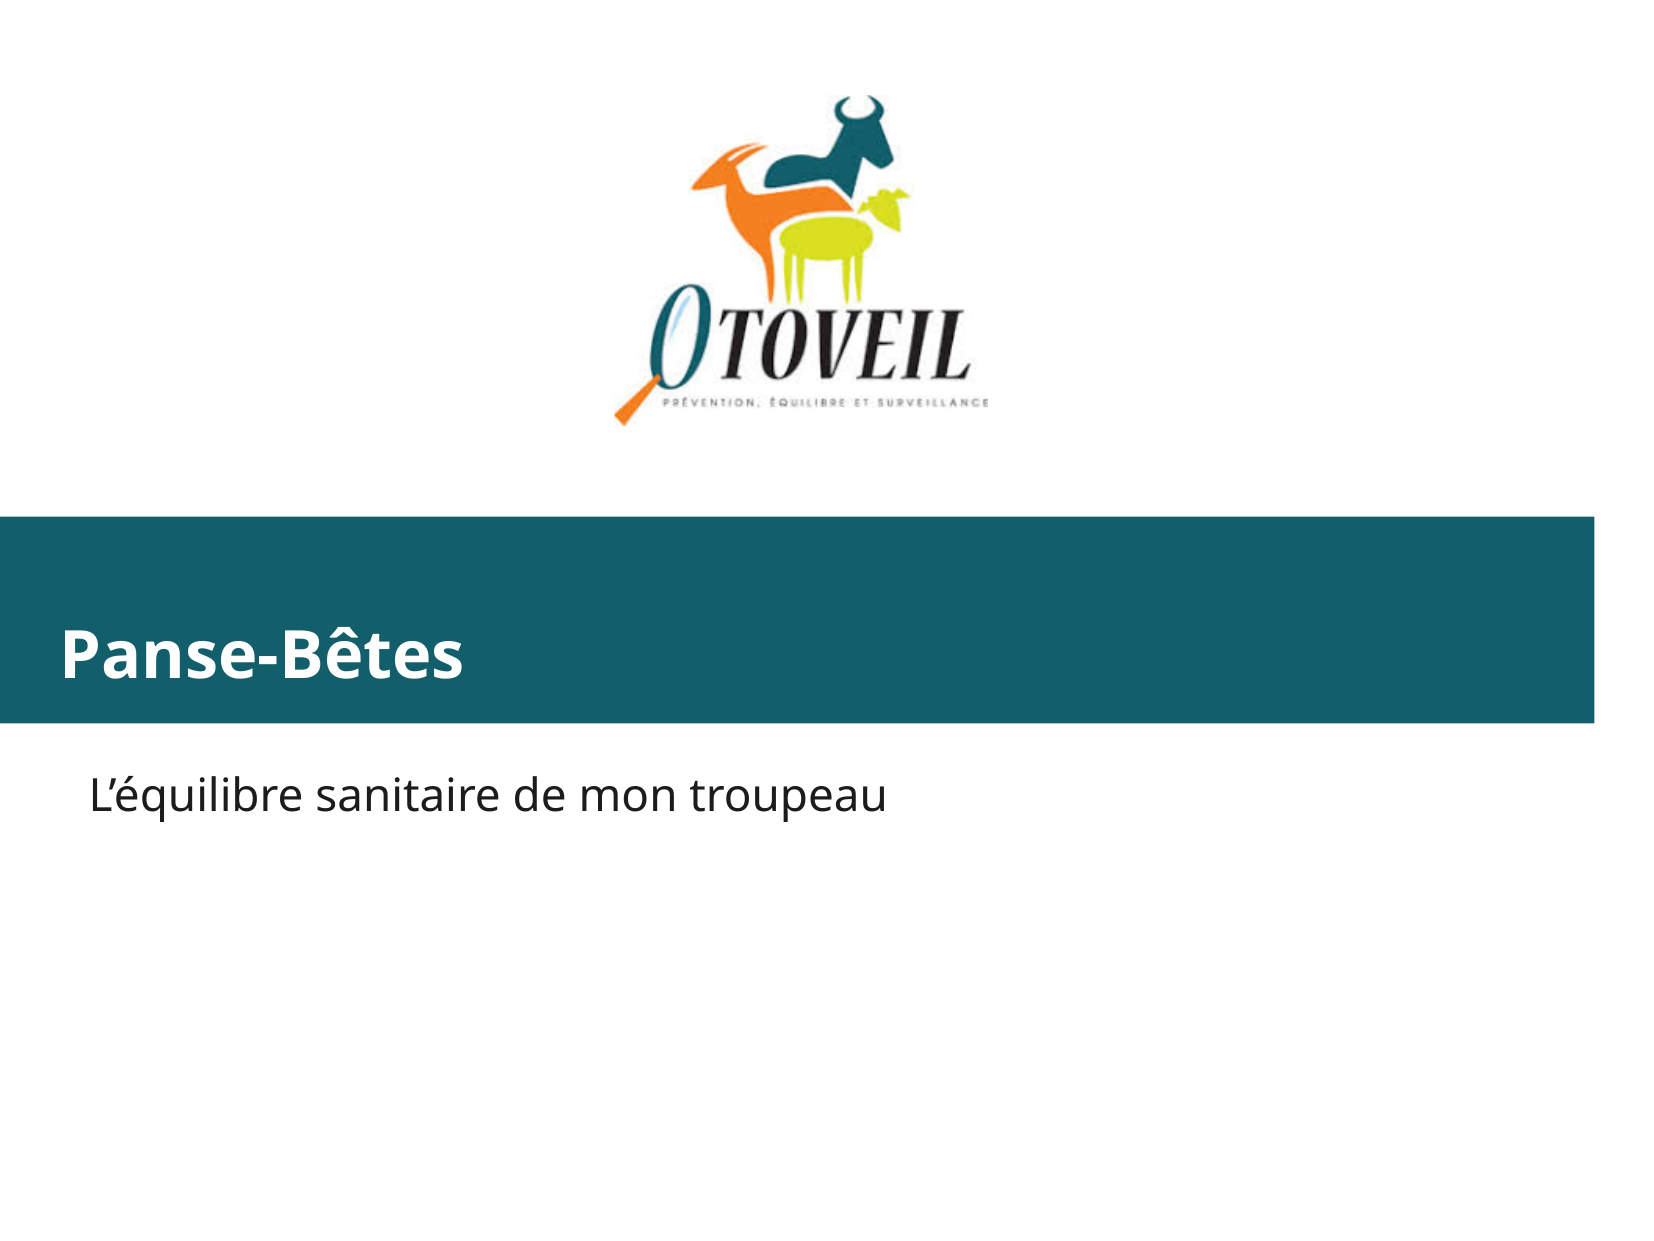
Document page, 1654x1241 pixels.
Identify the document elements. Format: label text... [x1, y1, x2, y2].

title Panse-Bêtes [59, 546, 1595, 695]
subtitle L’équilibre sanitaire de mon troupeau [88, 767, 1595, 1181]
picture [614, 95, 988, 426]
